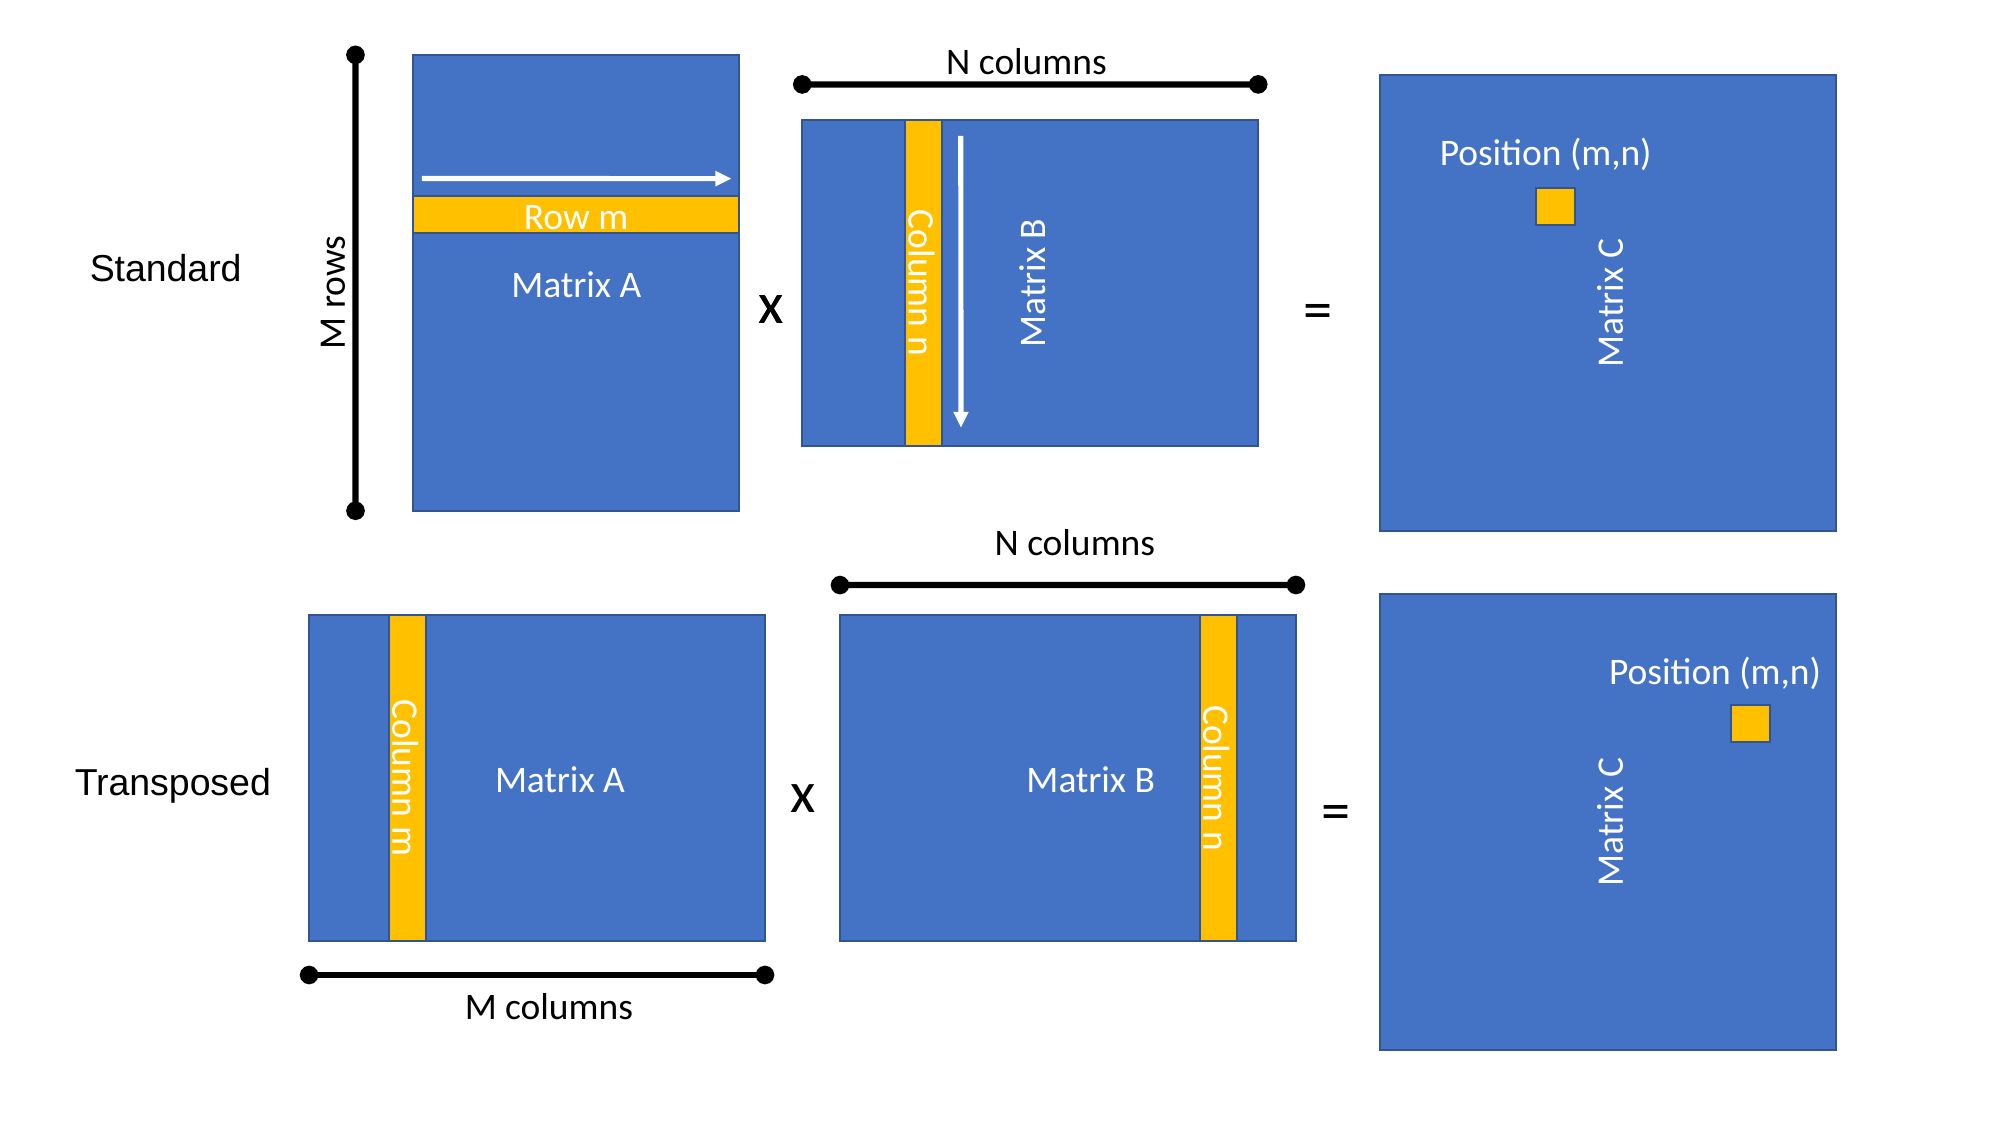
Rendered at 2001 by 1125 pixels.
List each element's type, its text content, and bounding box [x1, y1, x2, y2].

text_box [1237, 615, 1296, 941]
text_box x [775, 746, 831, 832]
text_box [1731, 705, 1771, 743]
text_box Matrix C [1380, 594, 1836, 1051]
text_box Matrix A [454, 756, 665, 809]
text_box Matrix C [1380, 75, 1836, 531]
text_box = [1306, 765, 1366, 850]
text_box Matrix B [943, 119, 1259, 446]
text_box N columns [979, 510, 1170, 571]
text_box Matrix A [413, 233, 740, 511]
text_box [426, 615, 766, 941]
text_box x [743, 258, 799, 343]
text_box Column n [1200, 615, 1237, 941]
text_box Matrix B [802, 119, 905, 446]
text_box M columns [450, 974, 648, 1035]
text_box = [1289, 263, 1348, 349]
text_box N columns [931, 29, 1122, 90]
text_box Position (m,n) [1424, 120, 1667, 181]
text_box Position (m,n) [1594, 639, 1836, 700]
text_box Transposed [60, 753, 286, 811]
text_box [840, 615, 1200, 941]
text_box M rows [299, 220, 360, 365]
text_box Matrix A [413, 54, 740, 196]
text_box Standard [75, 239, 257, 297]
text_box Row m [413, 196, 740, 233]
text_box Matrix B [985, 756, 1196, 809]
text_box [309, 615, 389, 941]
text_box Column m [389, 614, 426, 941]
text_box Column n [905, 119, 943, 446]
text_box [1536, 187, 1576, 225]
